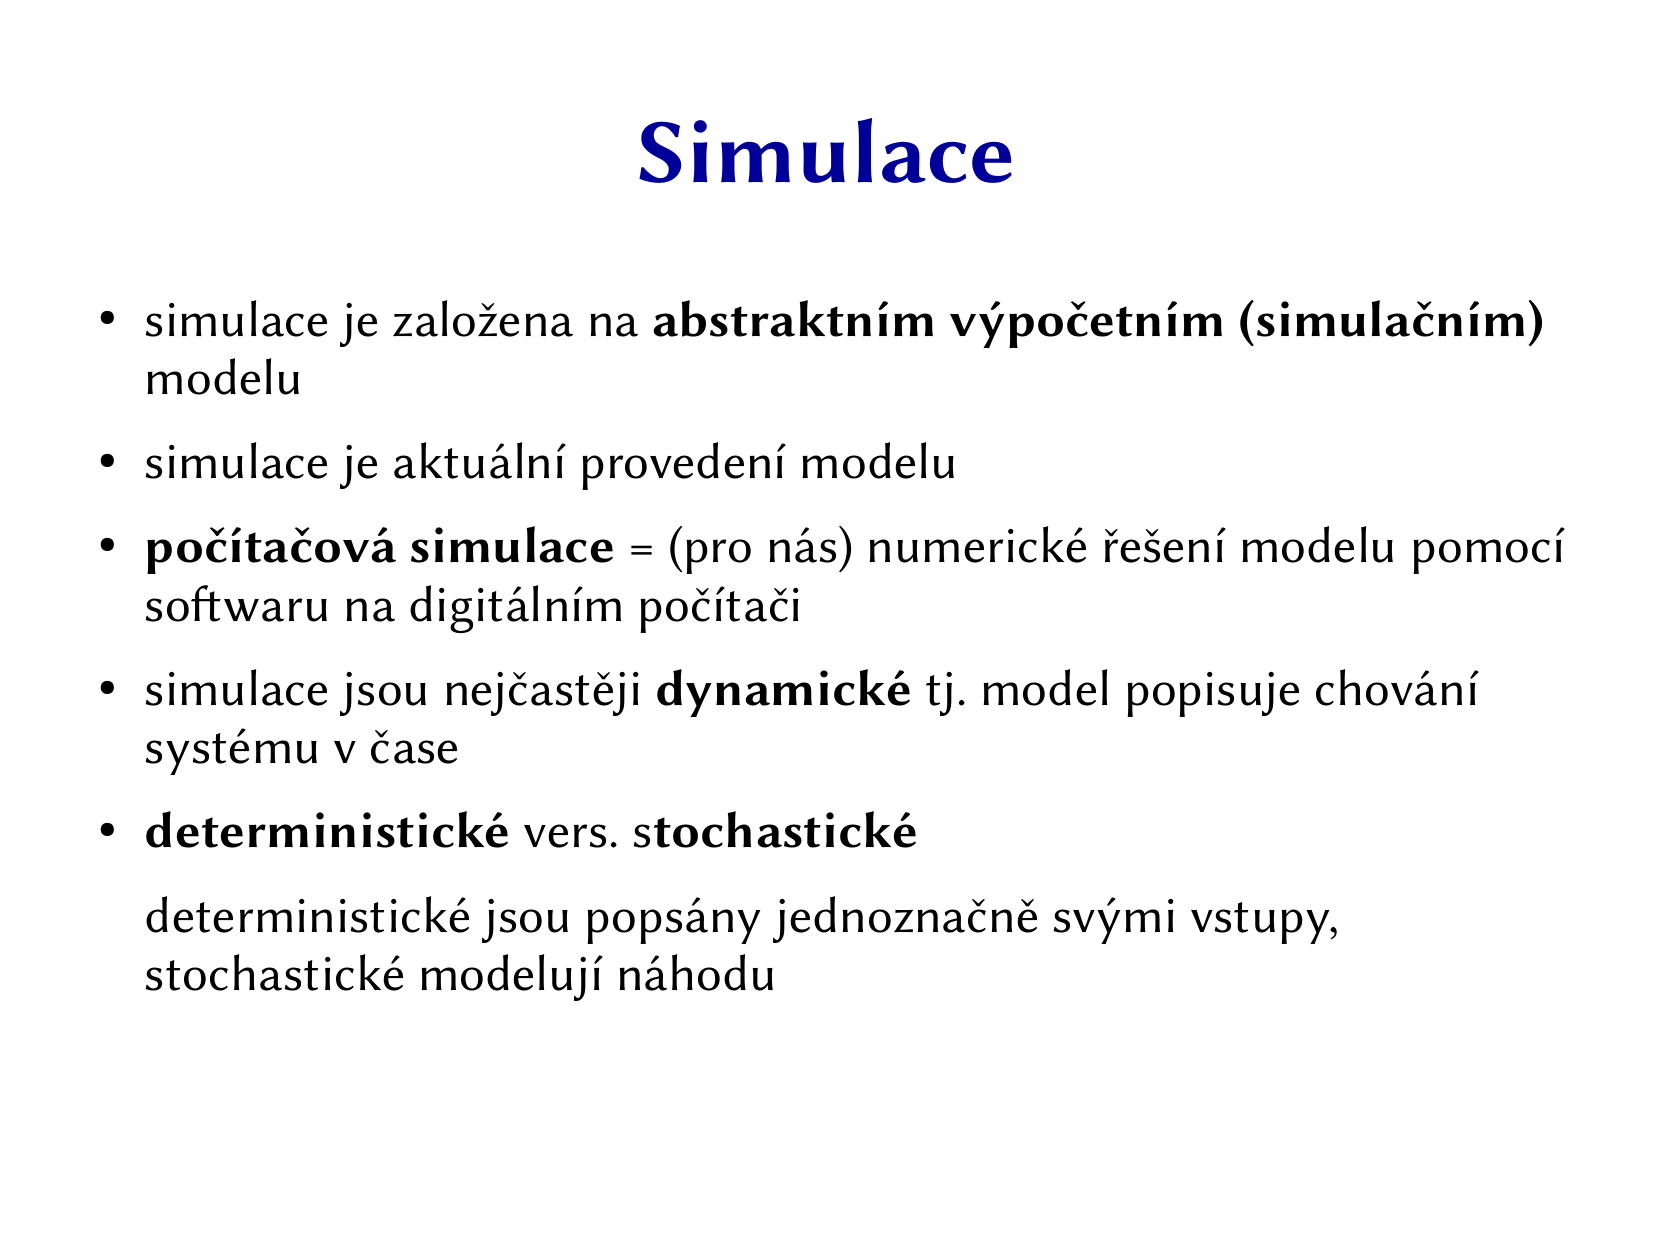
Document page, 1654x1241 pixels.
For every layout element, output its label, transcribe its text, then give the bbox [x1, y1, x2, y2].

title Simulace [82, 49, 1571, 257]
list simulace je založena na abstraktním výpočetním (simulačním) modelu simulace je aktuální provedení modelu počítačová simulace = (pro nás) numerické řešení modelu pomocí softwaru na digitálním počítači simulace jsou nejčastěji dynamické tj. model popisuje chování systému v čase deterministické vers. stochastické deterministické jsou popsány jednoznačně svými vstupy, stochastické modelují náhodu [82, 290, 1571, 1010]
